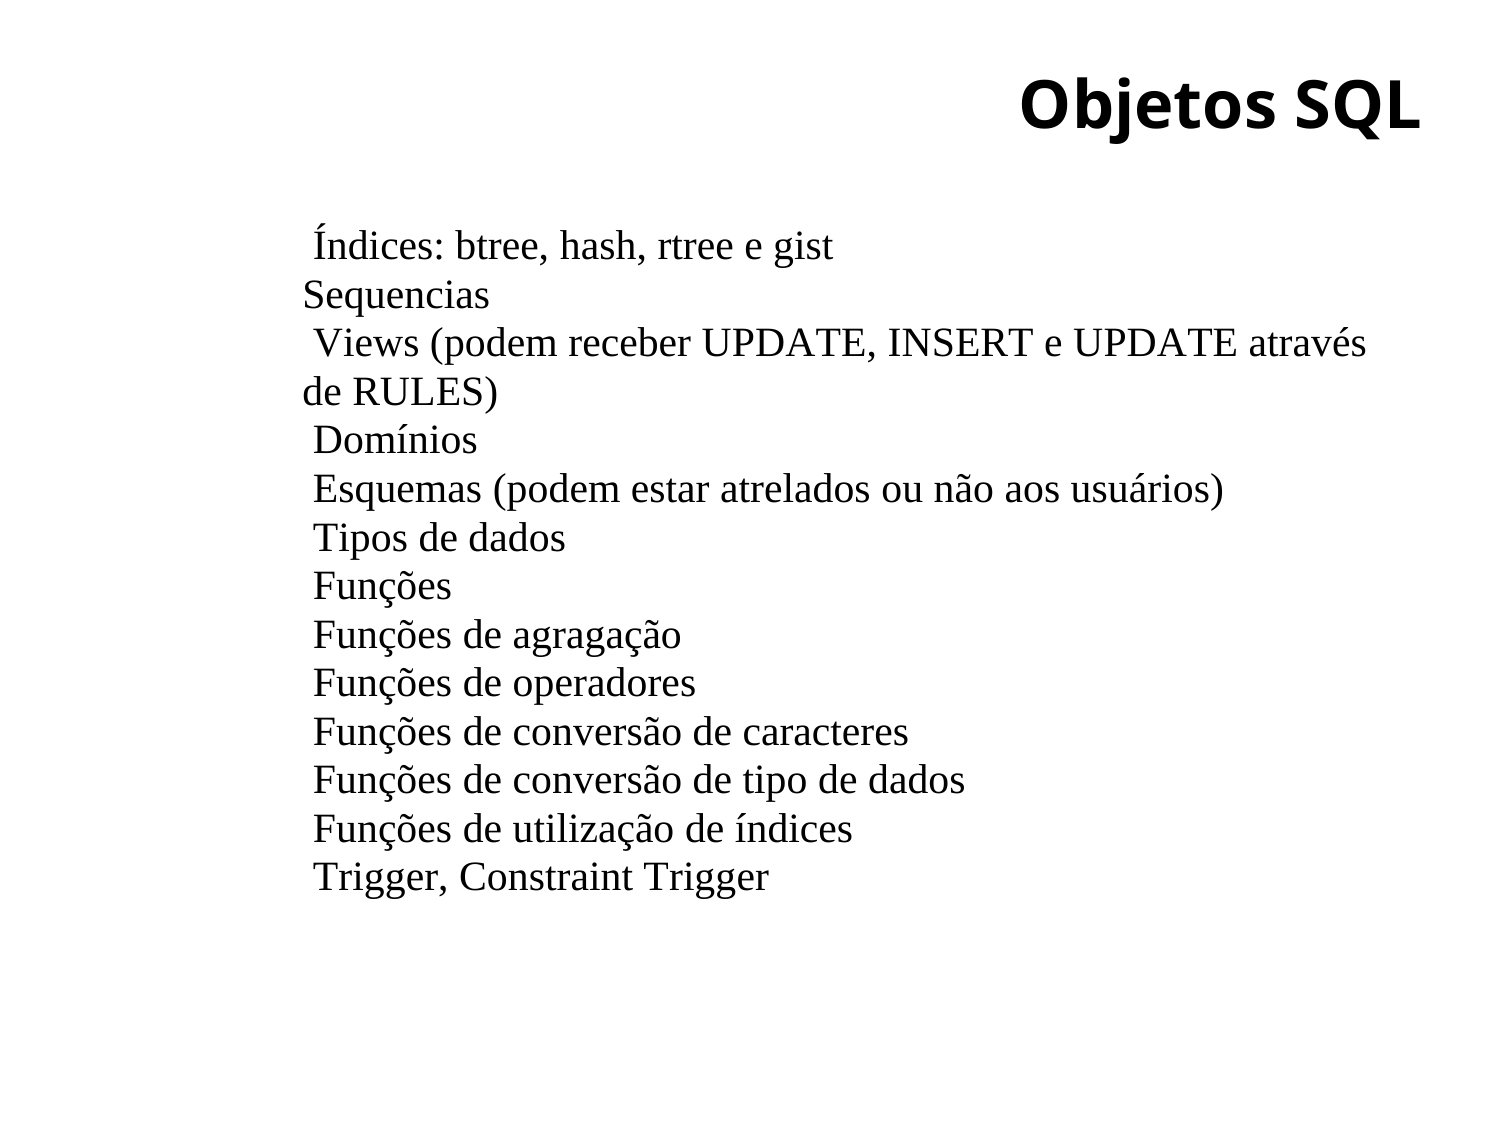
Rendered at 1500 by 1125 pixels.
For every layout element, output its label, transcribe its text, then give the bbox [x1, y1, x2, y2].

text_box Índices: btree, hash, rtree e gist Sequencias Views (podem receber UPDATE, INSERT e UPDATE através de RULES) Domínios Esquemas (podem estar atrelados ou não aos usuários) Tipos de dados Funções Funções de agragação Funções de operadores Funções de conversão de caracteres Funções de conversão de tipo de dados Funções de utilização de índices Trigger, Constraint Trigger [287, 212, 1413, 968]
text_box Objetos SQL [475, 50, 1438, 152]
